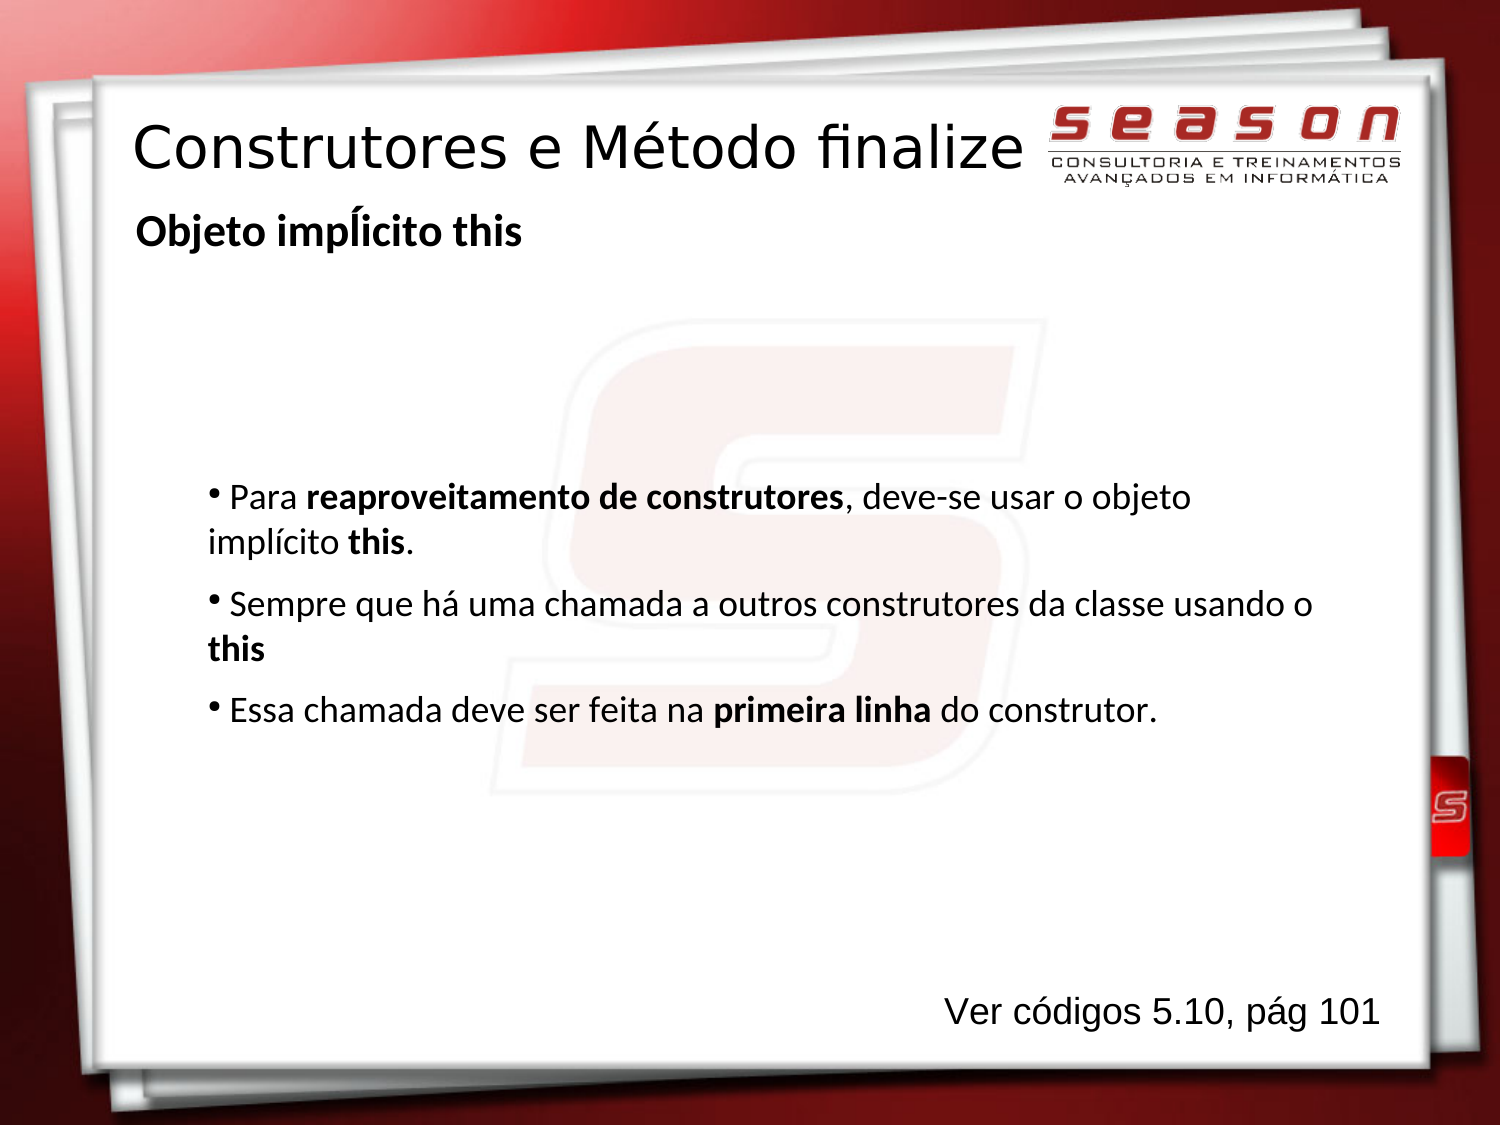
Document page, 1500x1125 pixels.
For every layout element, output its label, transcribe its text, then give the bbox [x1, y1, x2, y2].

text_box Para reaproveitamento de construtores, deve-se usar o objeto implícito this. Sempre que há uma chamada a outros construtores da classe usando o this Essa chamada deve ser feita na primeira linha do construtor. [207, 318, 1328, 945]
title Construtores e Método finalize [118, 33, 1394, 257]
text_box Ver códigos 5.10, pág 101 [708, 979, 1396, 1040]
picture [0, 0, 1500, 1125]
text_box Objeto impĺicito this [119, 200, 1240, 256]
